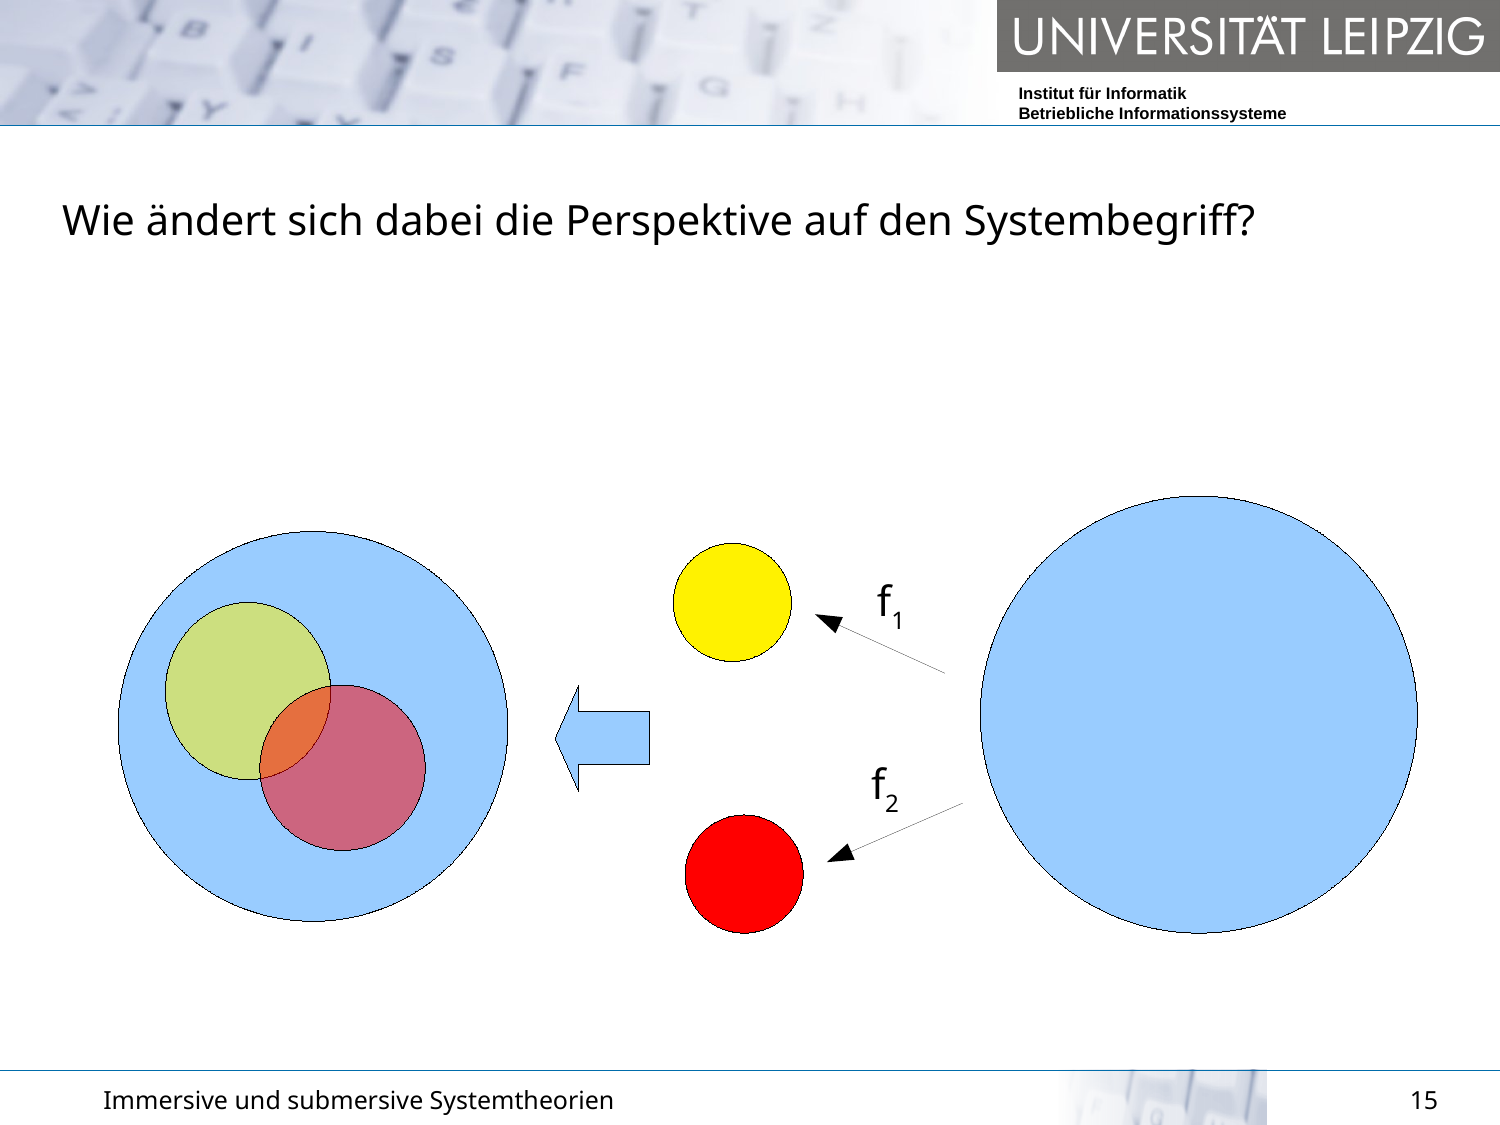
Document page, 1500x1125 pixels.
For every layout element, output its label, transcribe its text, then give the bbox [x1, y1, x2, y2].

text_box [980, 496, 1418, 934]
text_box [673, 543, 792, 662]
list Wie ändert sich dabei die Perspektive auf den Systembegriff? [47, 183, 1465, 461]
text_box [118, 531, 508, 922]
picture [1057, 1071, 1267, 1125]
text_box f1 [862, 566, 969, 642]
text_box f2 [856, 750, 963, 826]
picture [0, 0, 1500, 125]
text_box f1 [862, 637, 873, 642]
text_box [685, 814, 804, 934]
text_box [555, 685, 650, 792]
